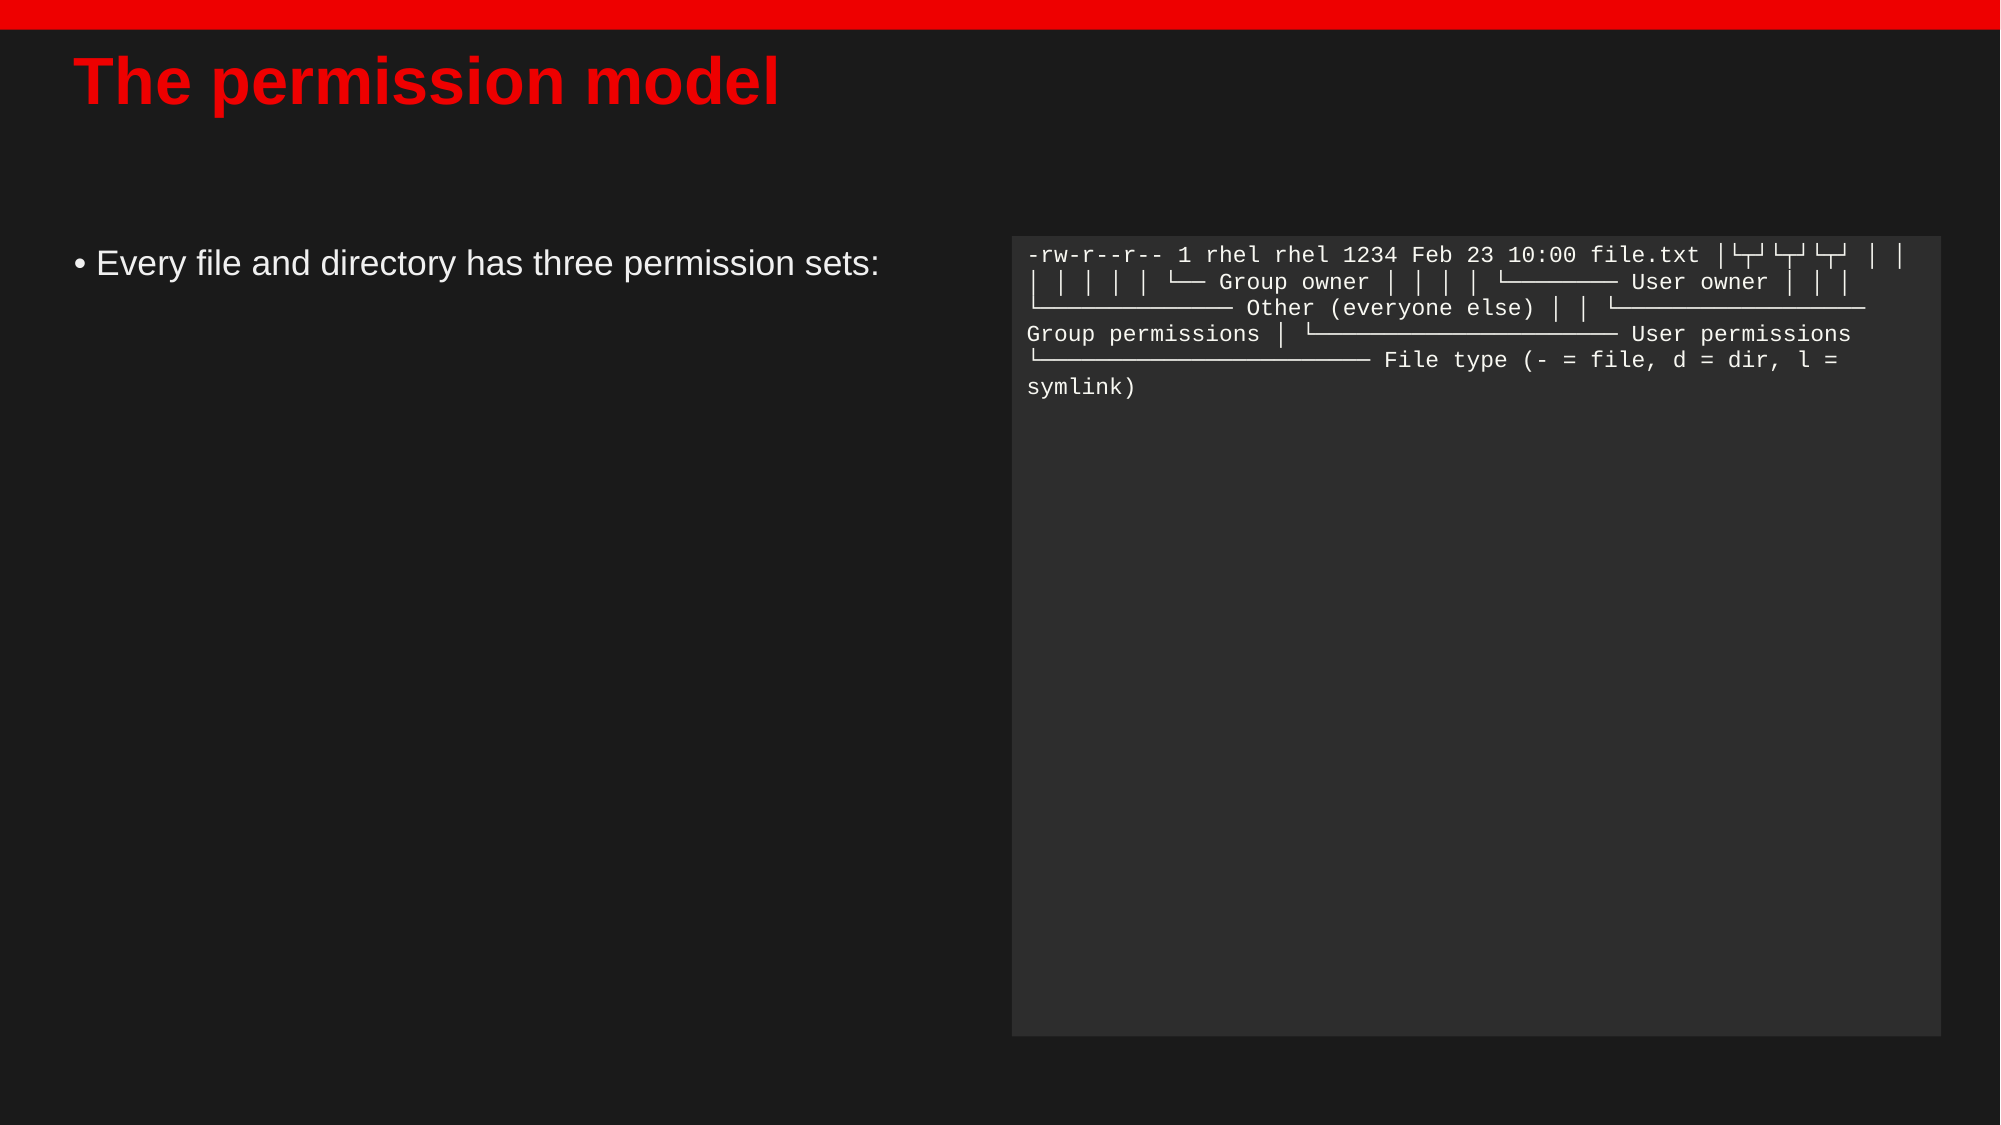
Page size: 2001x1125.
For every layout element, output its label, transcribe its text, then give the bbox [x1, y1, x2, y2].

text_box The permission model [59, 36, 1942, 208]
text_box • Every file and directory has three permission sets: [59, 236, 989, 1037]
text_box [0, 0, 2001, 30]
text_box -rw-r--r-- 1 rhel rhel 1234 Feb 23 10:00 file.txt │└┬┘└┬┘└┬┘ │ │ │ │ │ │ │ └── Group owner │ │ │ │ └──────── User owner │ │ │ └────────────── Other (everyone else) │ │ └────────────────── Group permissions │ └────────────────────── User permissions └──────────────────────── File type (- = file, d = dir, l = symlink) [1011, 236, 1942, 1037]
